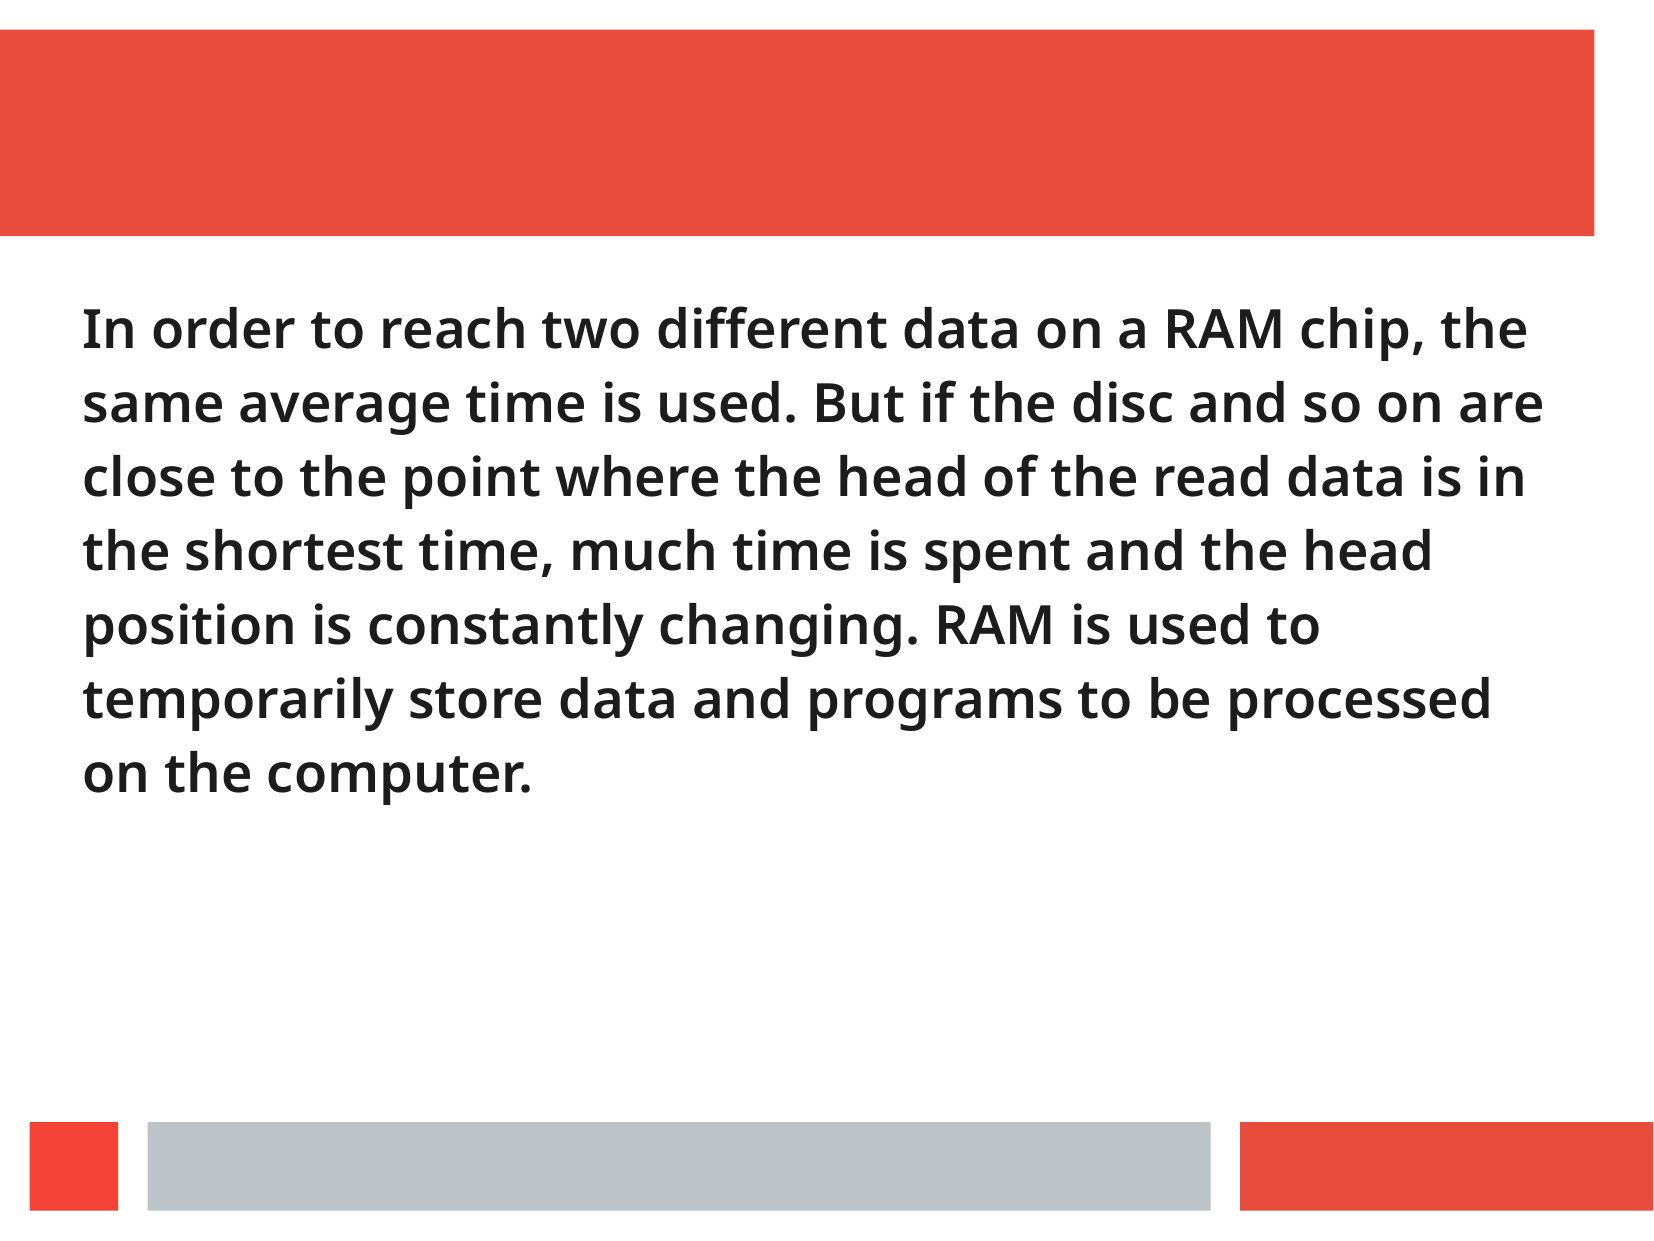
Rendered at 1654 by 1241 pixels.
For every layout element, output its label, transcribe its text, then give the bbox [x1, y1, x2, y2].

list In order to reach two different data on a RAM chip, the same average time is used. But if the disc and so on are close to the point where the head of the read data is in the shortest time, much time is spent and the head position is constantly changing. RAM is used to temporarily store data and programs to be processed on the computer. [82, 290, 1571, 1010]
